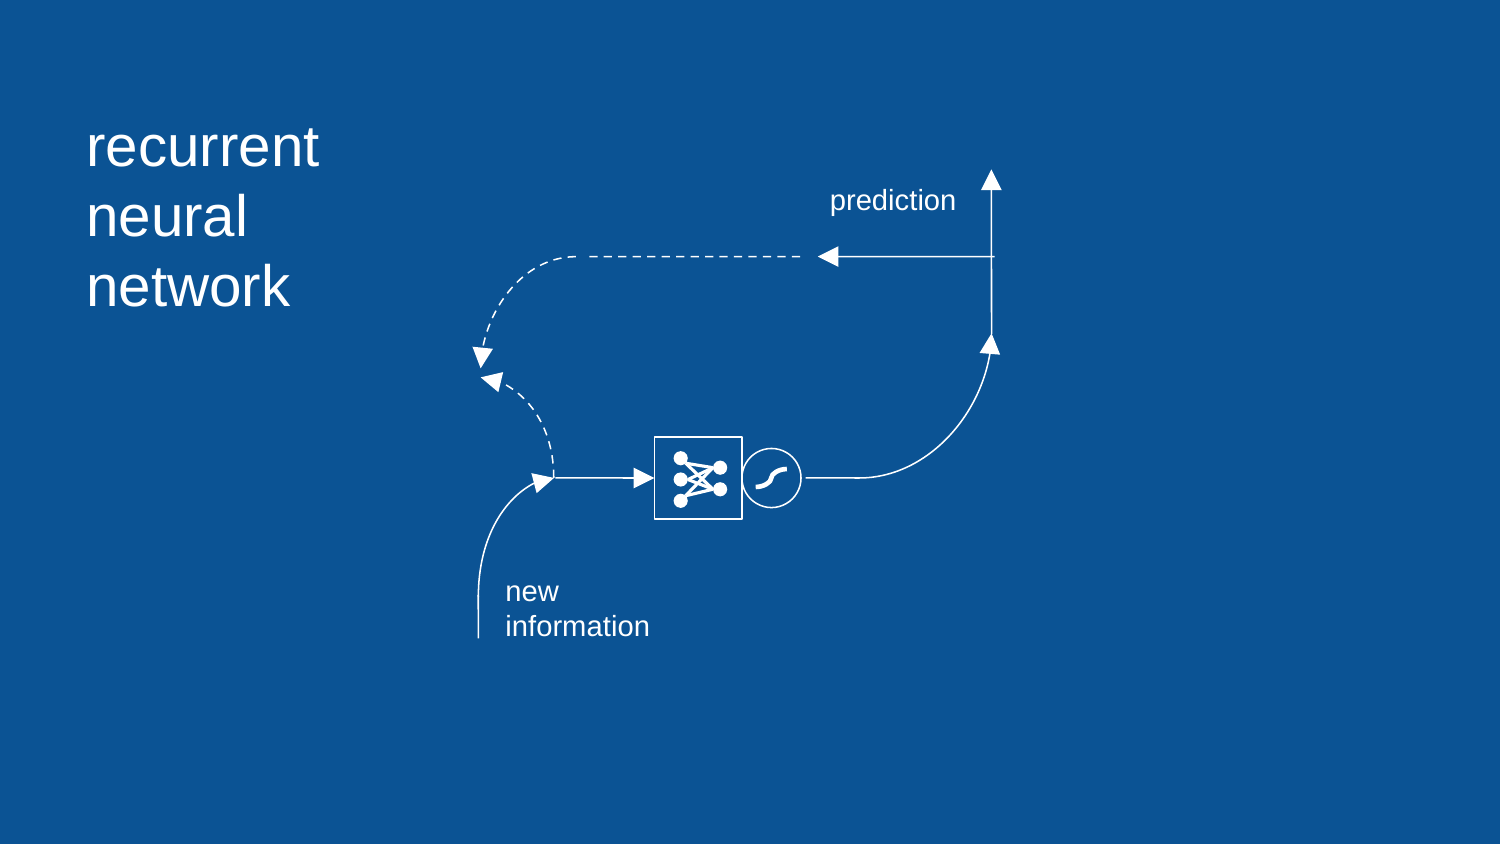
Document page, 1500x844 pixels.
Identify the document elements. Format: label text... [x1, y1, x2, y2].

text_box new information [490, 557, 671, 676]
text_box [713, 460, 728, 475]
text_box [713, 482, 728, 497]
text_box [673, 493, 688, 508]
text_box [673, 472, 688, 487]
text_box [673, 451, 688, 466]
text_box prediction [814, 166, 984, 233]
title recurrent neural network [71, 93, 356, 416]
